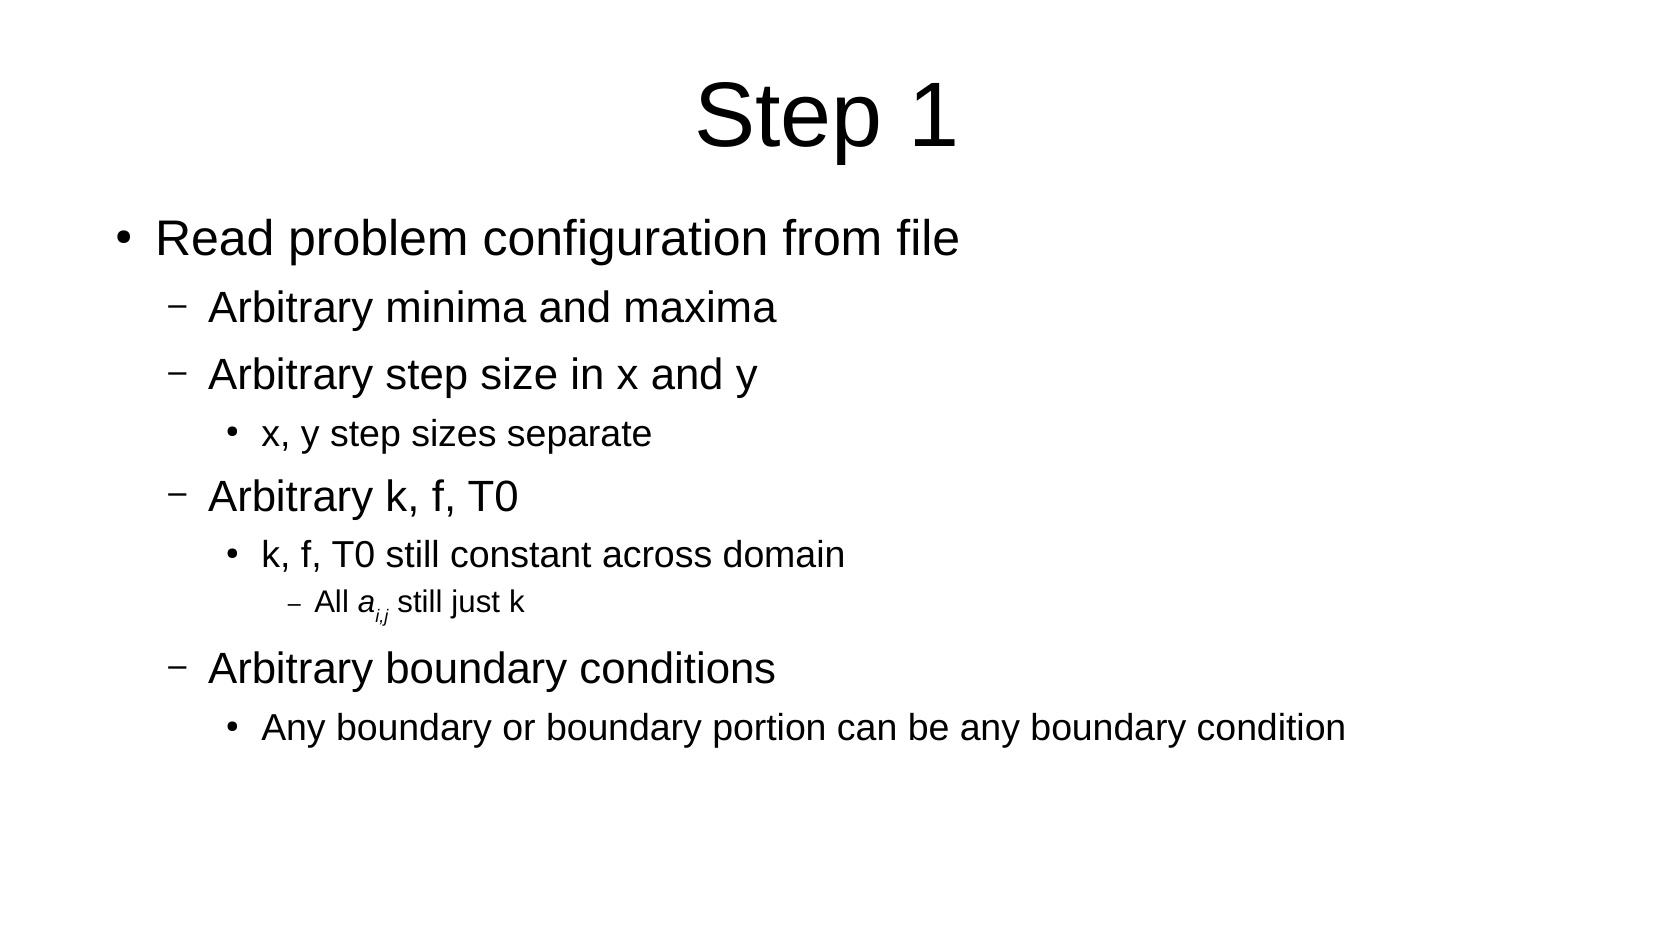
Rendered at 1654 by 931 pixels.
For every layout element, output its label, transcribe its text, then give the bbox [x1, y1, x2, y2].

list Read problem configuration from file Arbitrary minima and maxima Arbitrary step size in x and y x, y step sizes separate Arbitrary k, f, T0 k, f, T0 still constant across domain All ai,j still just k Arbitrary boundary conditions Any boundary or boundary portion can be any boundary condition [101, 210, 1591, 750]
title Step 1 [82, 37, 1571, 193]
